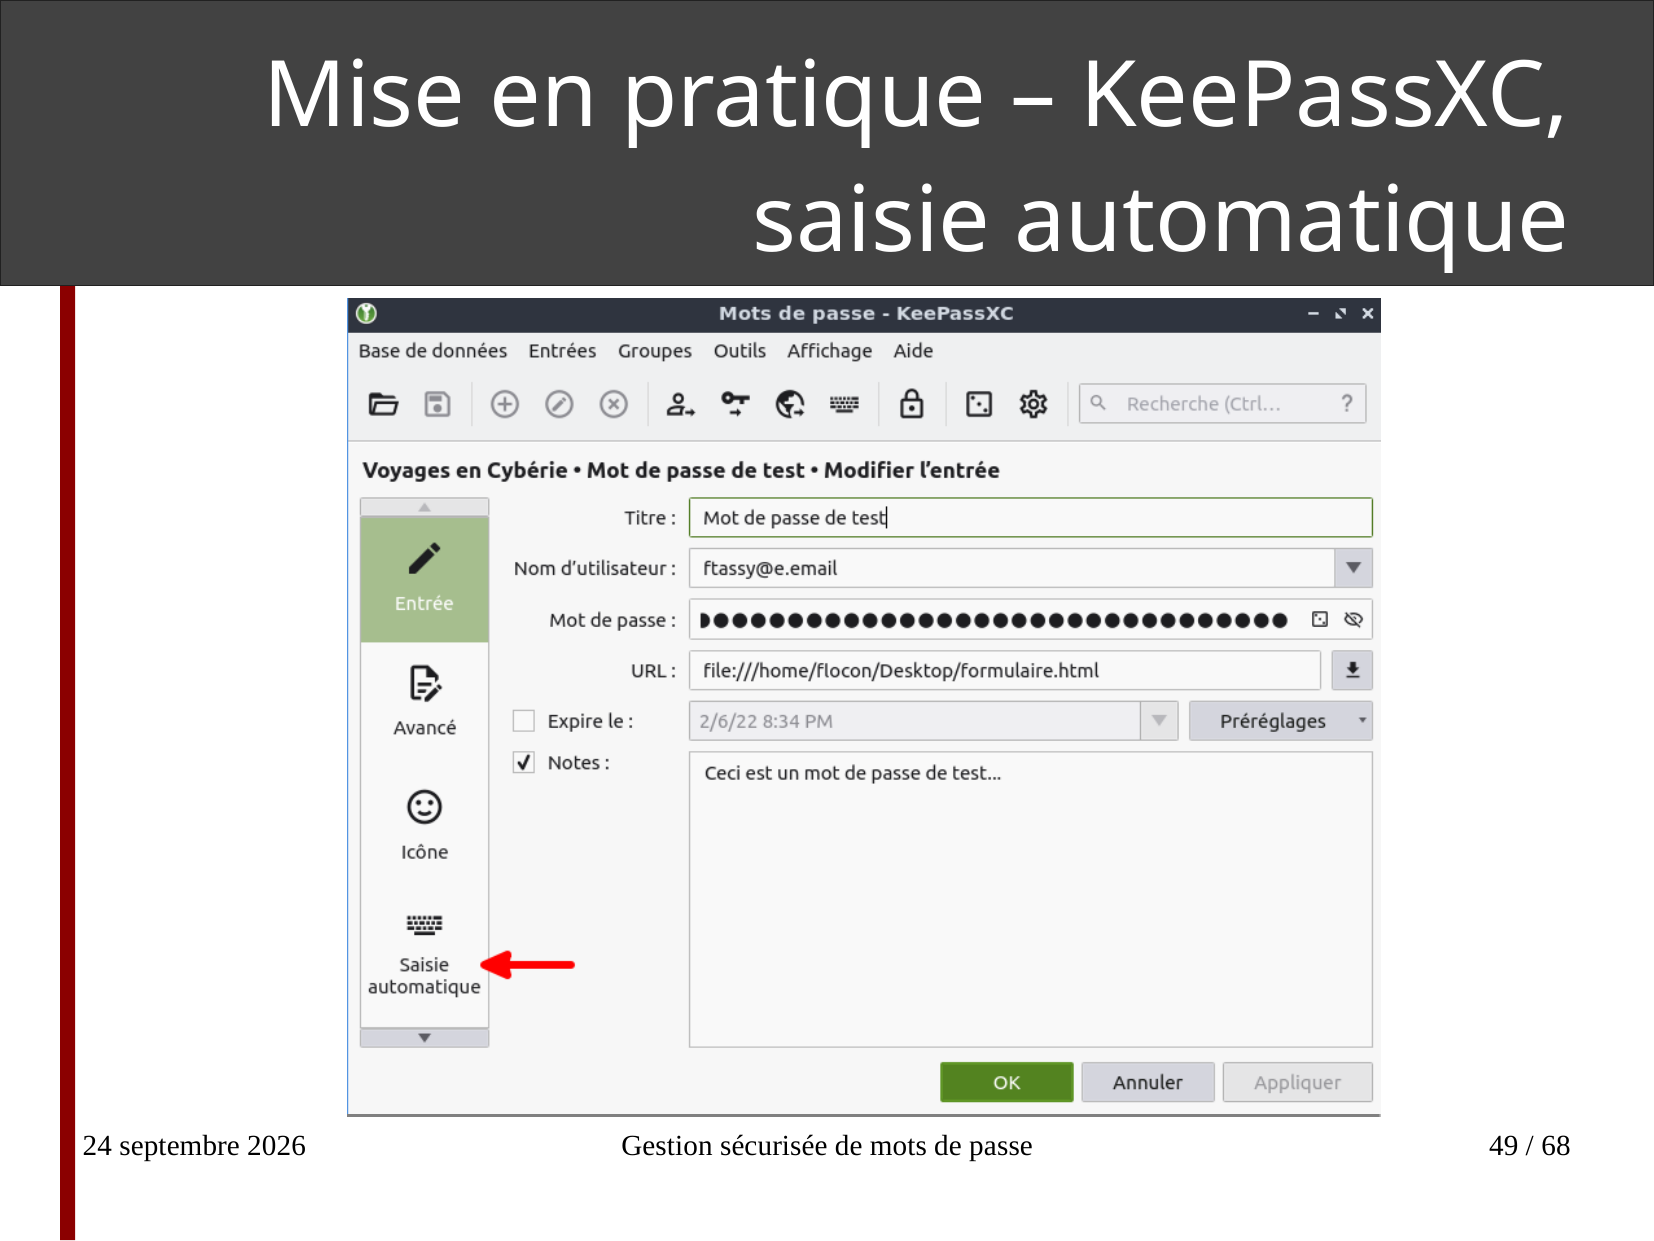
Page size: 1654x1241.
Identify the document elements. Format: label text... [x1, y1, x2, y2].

picture [347, 298, 1381, 1114]
title Mise en pratique – KeePassXC, saisie automatique [82, 27, 1571, 279]
